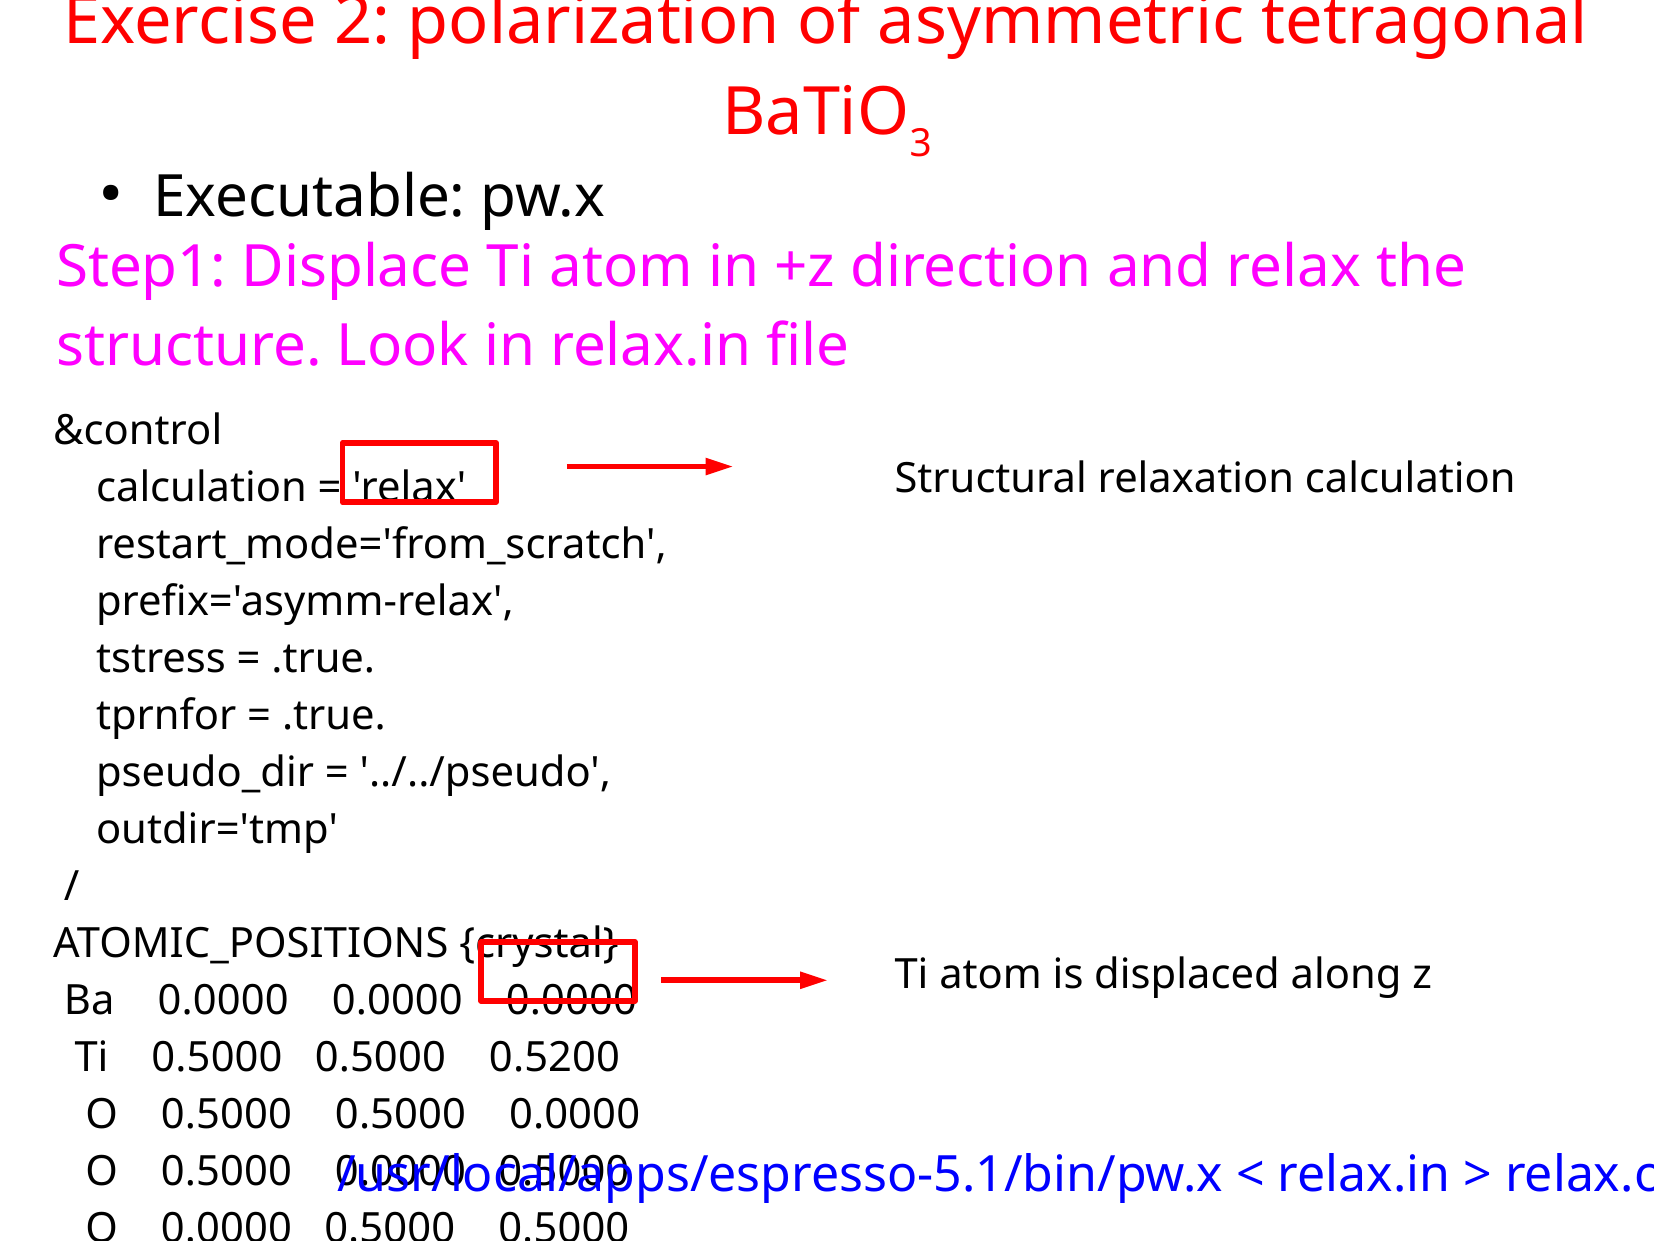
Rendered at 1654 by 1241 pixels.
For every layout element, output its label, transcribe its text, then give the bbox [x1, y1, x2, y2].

text_box Ti atom is displaced along z [876, 933, 1406, 1016]
text_box Step1: Displace Ti atom in +z direction and relax the structure. Look in relax.in file [56, 224, 1654, 520]
text_box &control calculation = 'relax' restart_mode='from_scratch', prefix='asymm-relax', tstress = .true. tprnfor = .true. pseudo_dir = '../../pseudo', outdir='tmp' / ATOMIC_POSITIONS {crystal} Ba 0.0000 0.0000 0.0000 Ti 0.5000 0.5000 0.5200 O 0.5000 0.5000 0.0000 O 0.5000 0.0000 0.5000 O 0.0000 0.5000 0.5000 [35, 389, 1595, 1165]
text_box /usr/local/apps/espresso-5.1/bin/pw.x < relax.in > relax.out [319, 1127, 1644, 1222]
text_box Structural relaxation calculation [876, 437, 1470, 520]
list Executable: pw.x [82, 154, 650, 224]
title Exercise 2: polarization of asymmetric tetragonal BaTiO3 [17, 0, 1636, 174]
